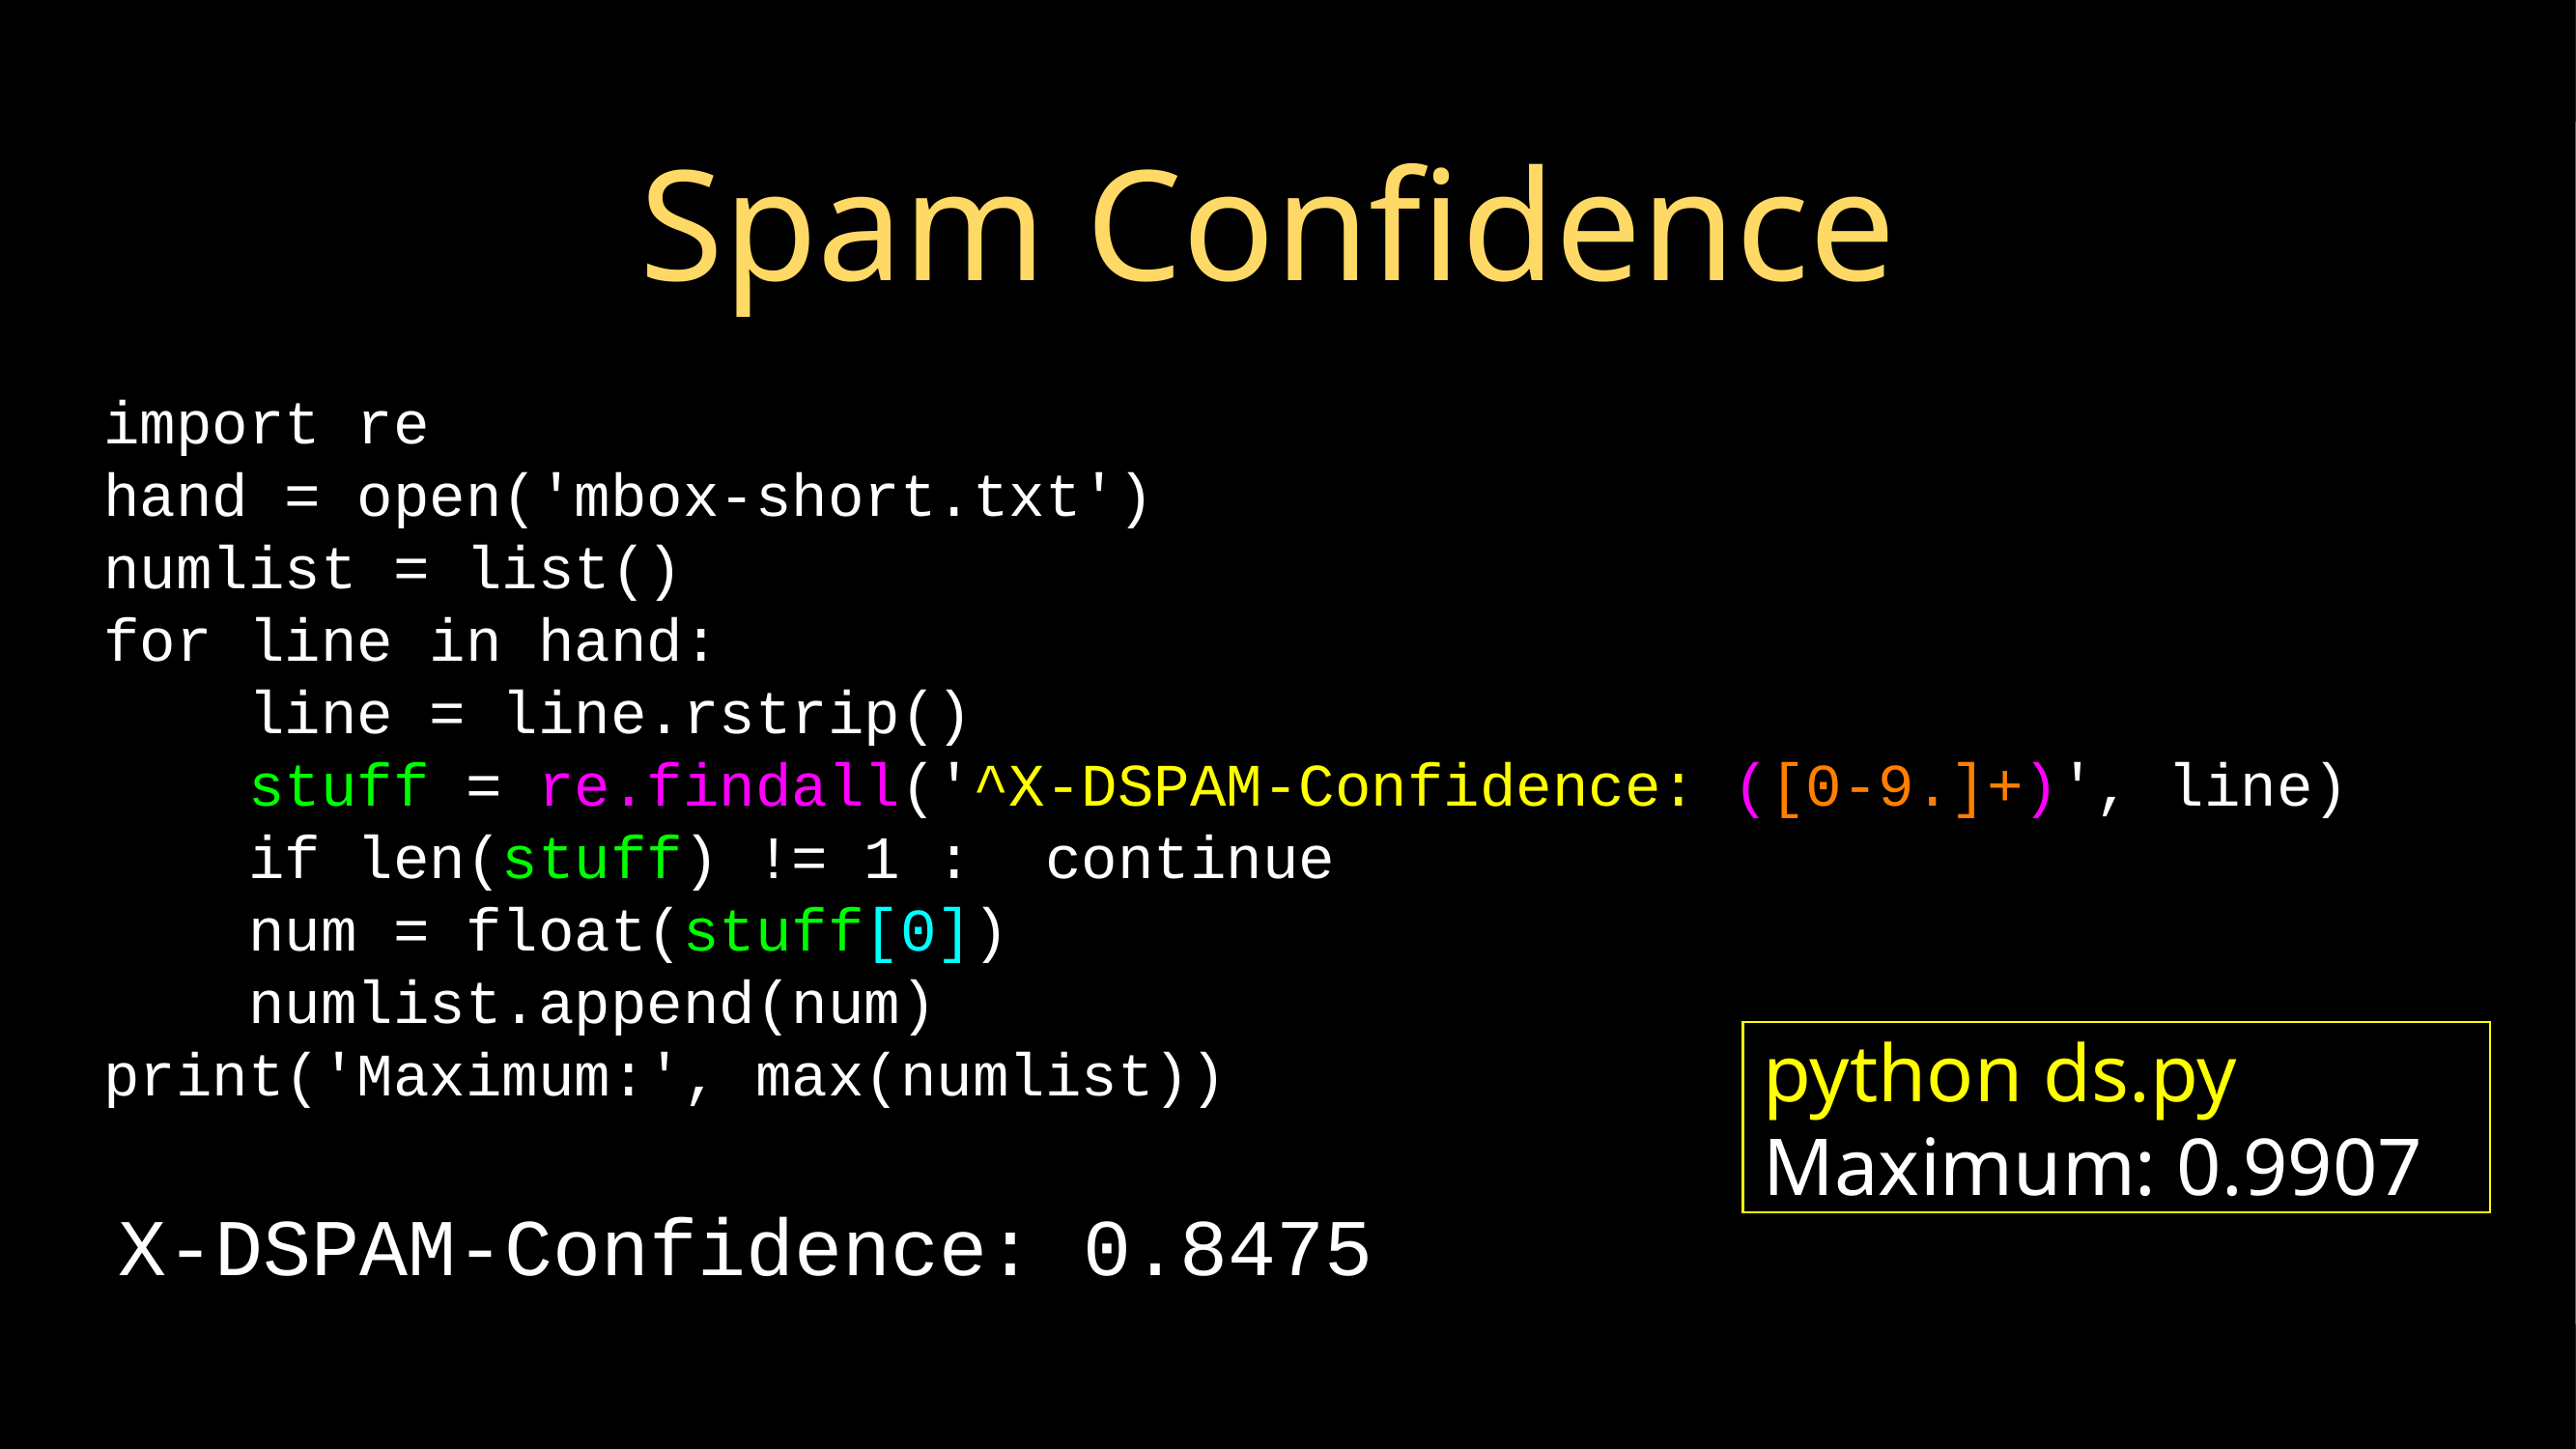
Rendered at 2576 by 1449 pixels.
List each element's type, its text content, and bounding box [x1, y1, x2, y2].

text_box python ds.py Maximum: 0.9907 [1742, 1021, 2491, 1212]
text_box import re hand = open('mbox-short.txt') numlist = list() for line in hand: line = line.rstrip() stuff = re.findall('^X-DSPAM-Confidence: ([0-9.]+)', line) if len(stuff) != 1 : continue num = float(stuff[0]) numlist.append(num) print('Maximum:', max(numlist)) [103, 355, 2416, 1137]
text_box X-DSPAM-Confidence: 0.8475 [103, 1180, 1786, 1322]
title Spam Confidence [408, 82, 2128, 355]
